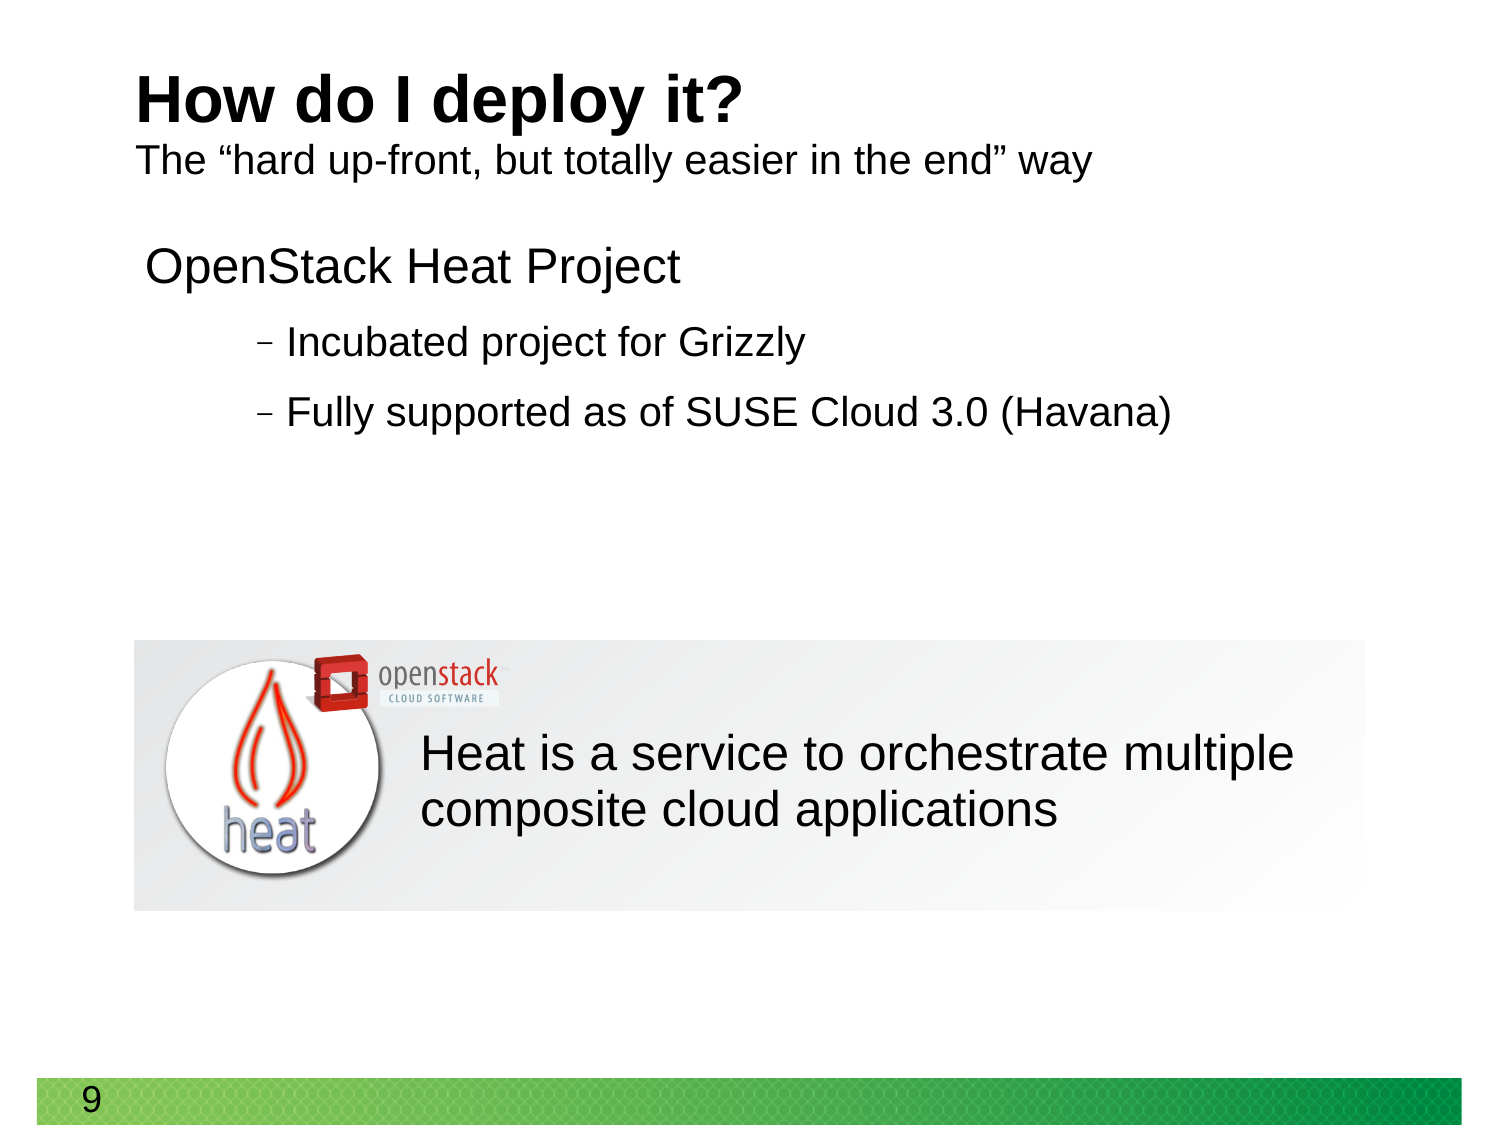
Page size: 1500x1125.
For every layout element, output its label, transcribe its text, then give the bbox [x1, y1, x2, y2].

title How do I deploy it? The “hard up-front, but totally easier in the end” way [135, 41, 1372, 204]
list OpenStack Heat Project Incubated project for Grizzly Fully supported as of SUSE Cloud 3.0 (Havana) [144, 238, 1381, 586]
picture [36, 1078, 1462, 1125]
text_box [134, 640, 1365, 911]
text_box Heat is a service to orchestrate multiple composite cloud applications [420, 725, 1296, 837]
picture [157, 654, 511, 886]
